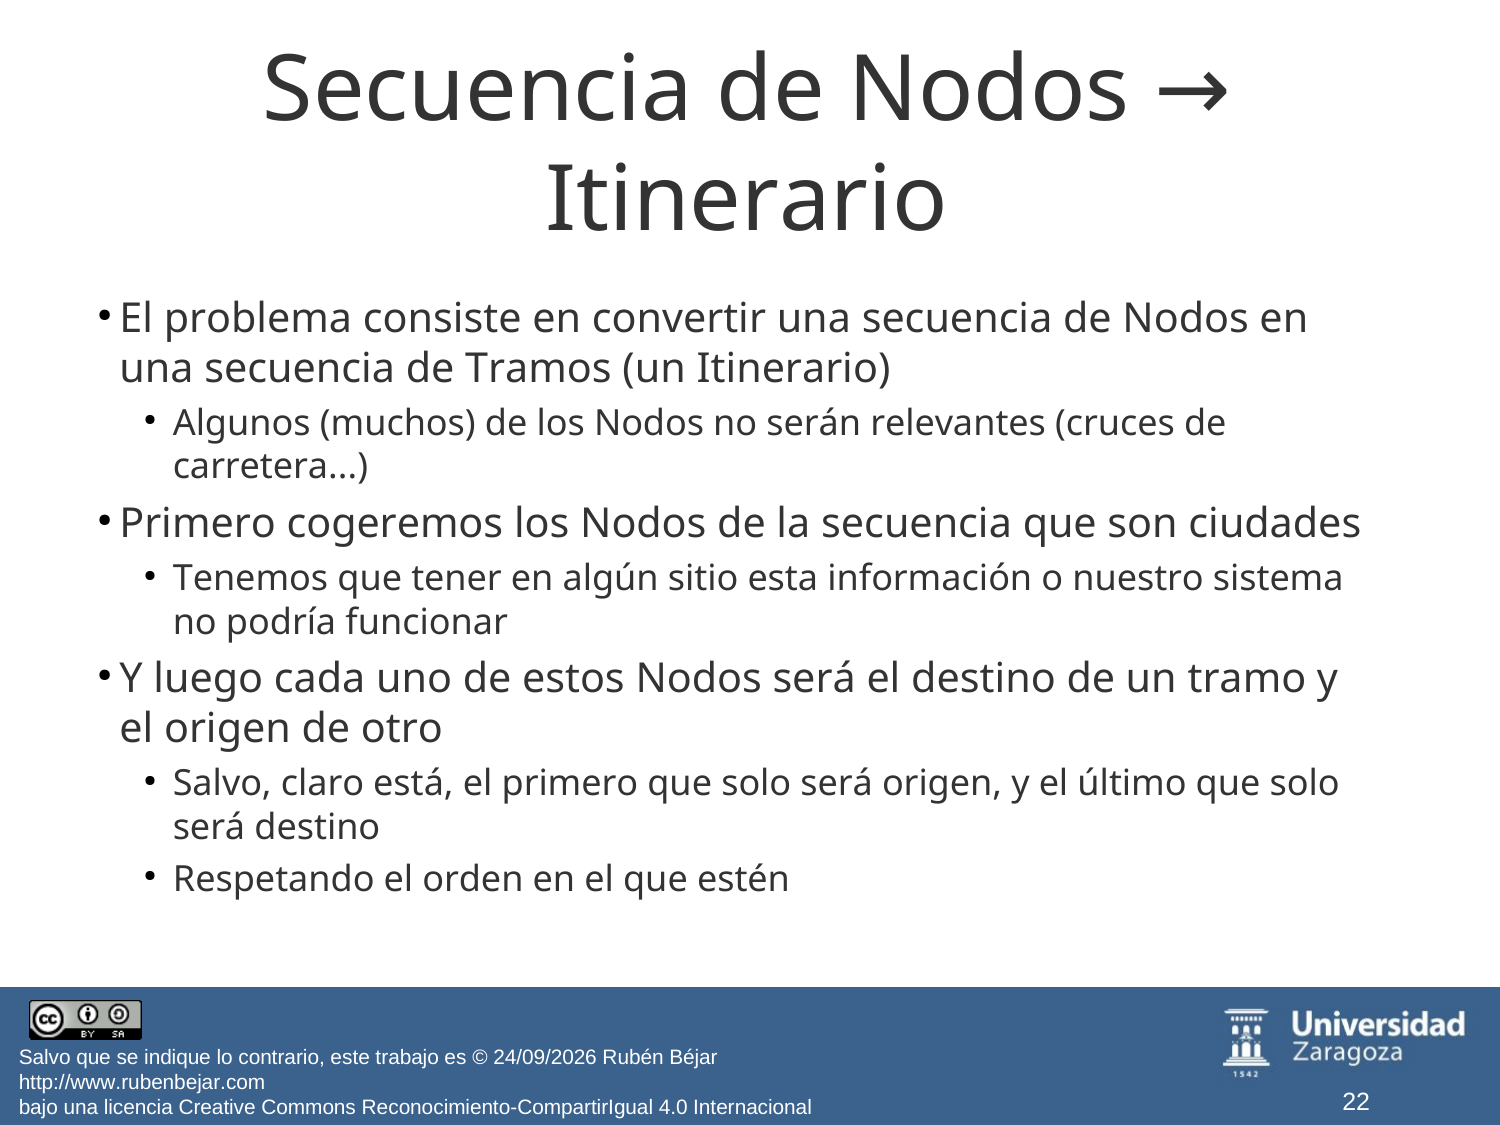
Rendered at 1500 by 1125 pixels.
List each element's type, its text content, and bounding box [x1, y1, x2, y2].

title Secuencia de Nodos → Itinerario [74, 21, 1420, 257]
picture [0, 987, 1500, 1125]
list El problema consiste en convertir una secuencia de Nodos en una secuencia de Tramos (un Itinerario) Algunos (muchos) de los Nodos no serán relevantes (cruces de carretera...) Primero cogeremos los Nodos de la secuencia que son ciudades Tenemos que tener en algún sitio esta información o nuestro sistema no podría funcionar Y luego cada uno de estos Nodos será el destino de un tramo y el origen de otro Salvo, claro está, el primero que solo será origen, y el último que solo será destino Respetando el orden en el que estén [82, 283, 1394, 957]
